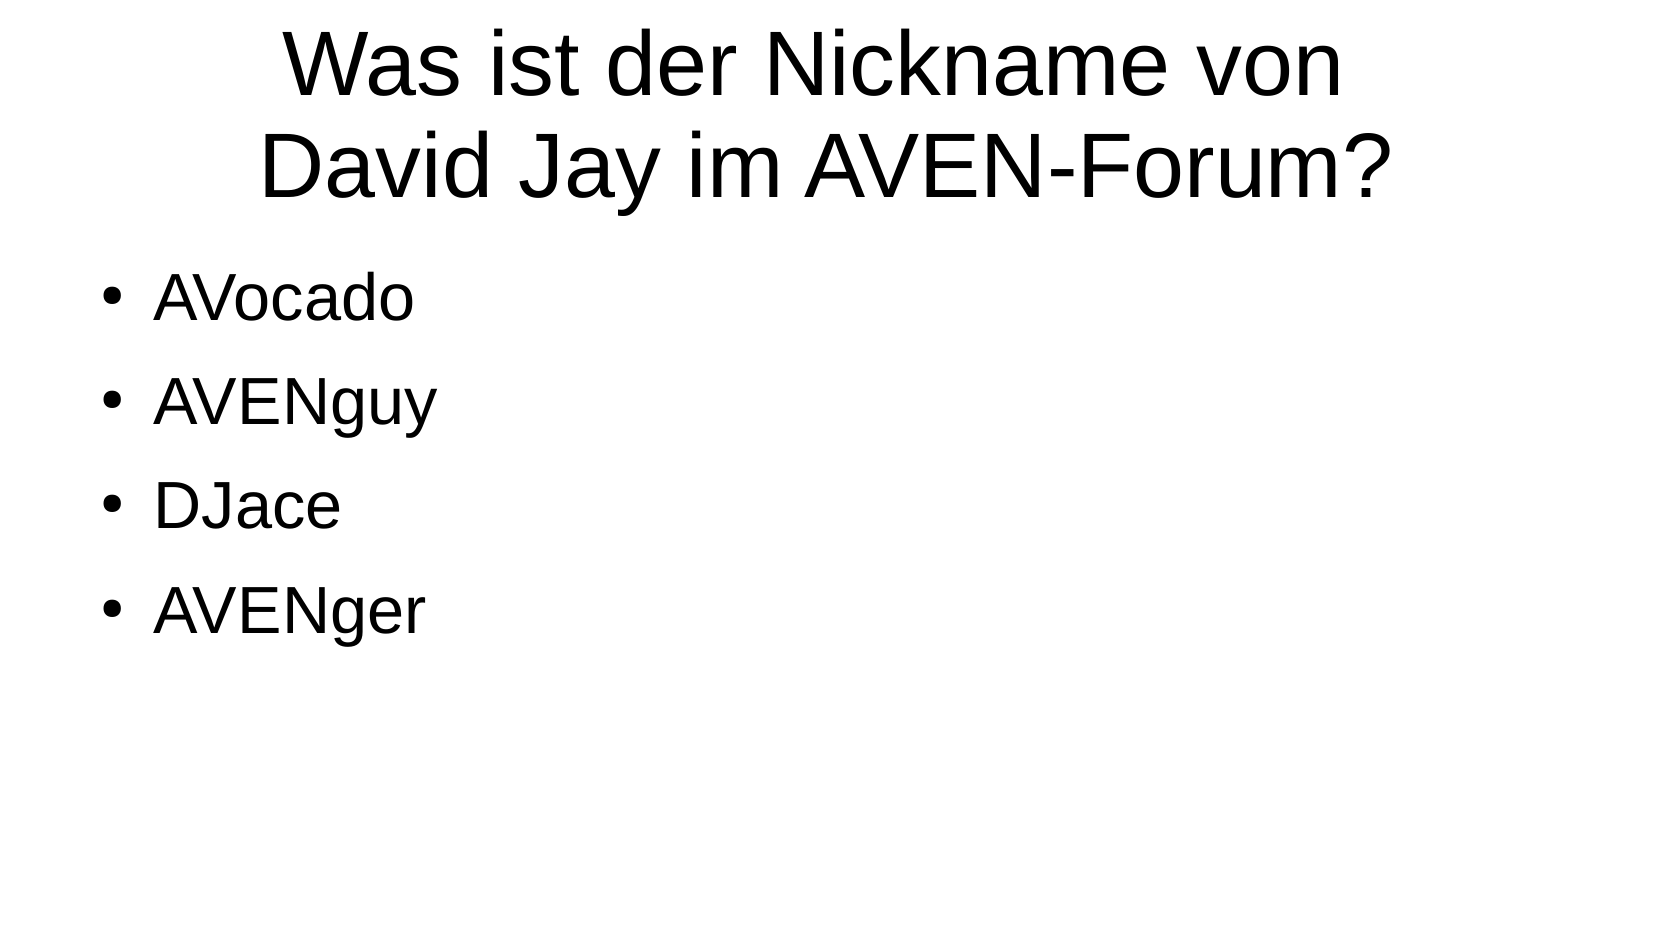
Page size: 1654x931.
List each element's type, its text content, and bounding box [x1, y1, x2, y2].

list AVocado AVENguy DJace AVENger [82, 259, 1571, 910]
title Was ist der Nickname von David Jay im AVEN-Forum? [82, 12, 1571, 218]
